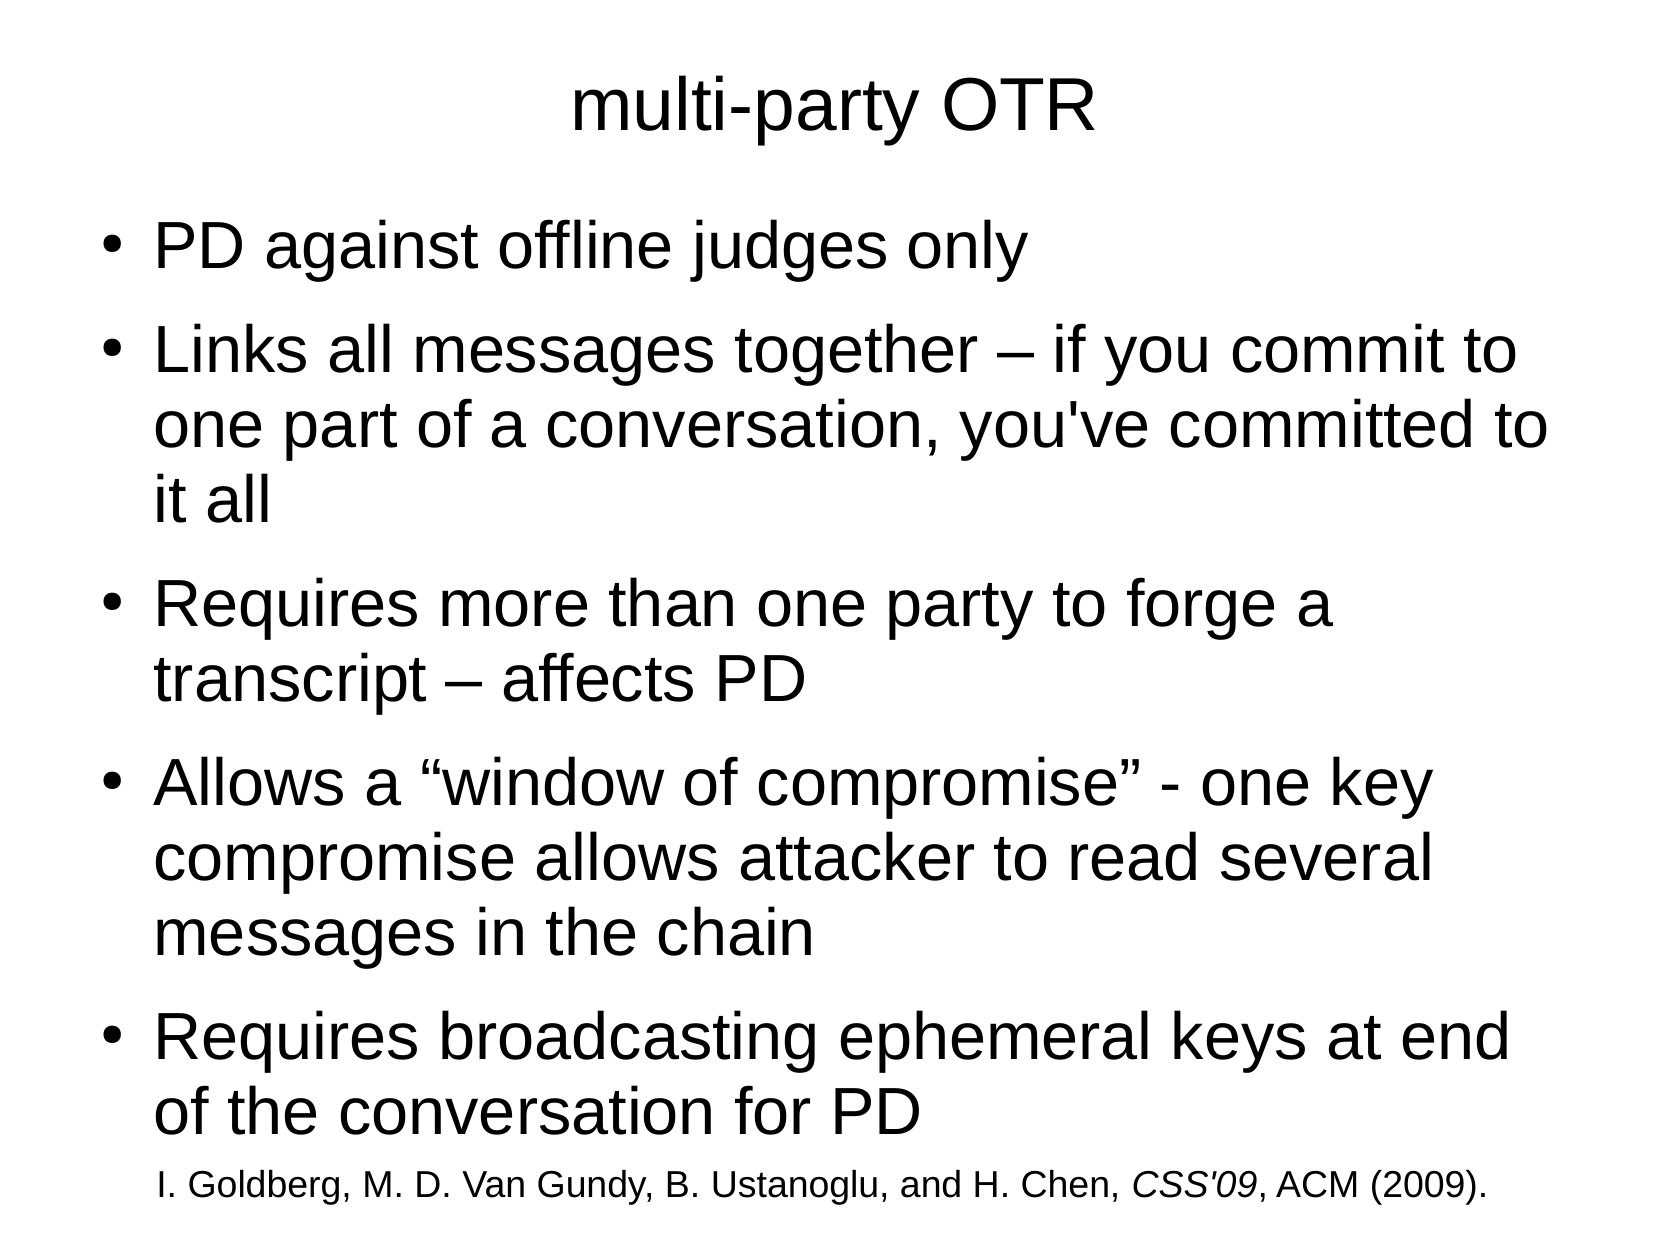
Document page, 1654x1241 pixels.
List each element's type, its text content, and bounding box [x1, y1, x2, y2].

list PD against offline judges only Links all messages together – if you commit to one part of a conversation, you've committed to it all Requires more than one party to forge a transcript – affects PD Allows a “window of compromise” - one key compromise allows attacker to read several messages in the chain Requires broadcasting ephemeral keys at end of the conversation for PD [82, 207, 1571, 1206]
title multi-party OTR [90, 0, 1579, 208]
text_box I. Goldberg, M. D. Van Gundy, B. Ustanoglu, and H. Chen, CSS'09, ACM (2009). [141, 1155, 1504, 1213]
